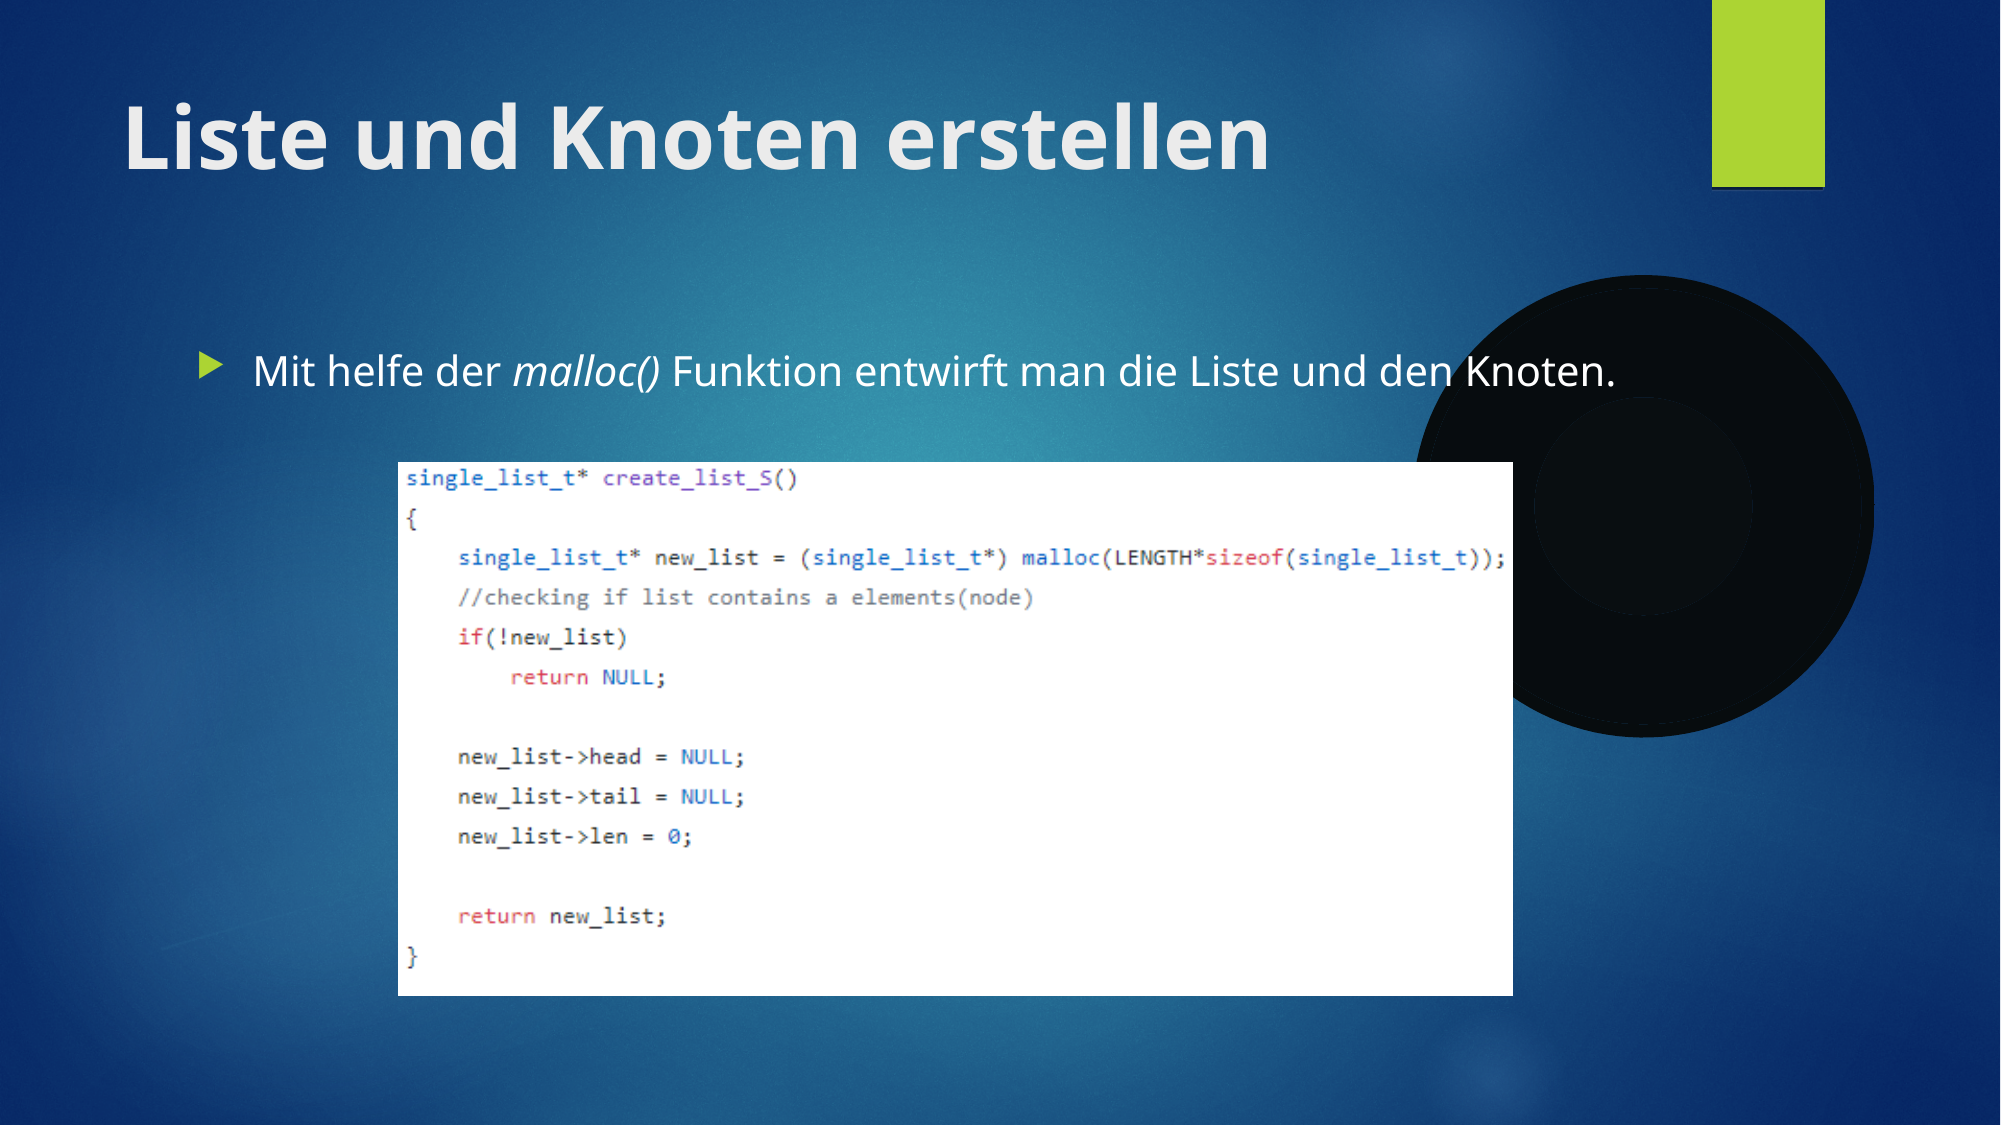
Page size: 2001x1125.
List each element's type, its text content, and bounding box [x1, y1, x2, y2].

list Mit helfe der malloc() Funktion entwirft man die Liste und den Knoten. [181, 336, 1649, 1026]
title Liste und Knoten erstellen [106, 74, 1649, 305]
picture [398, 462, 1513, 996]
